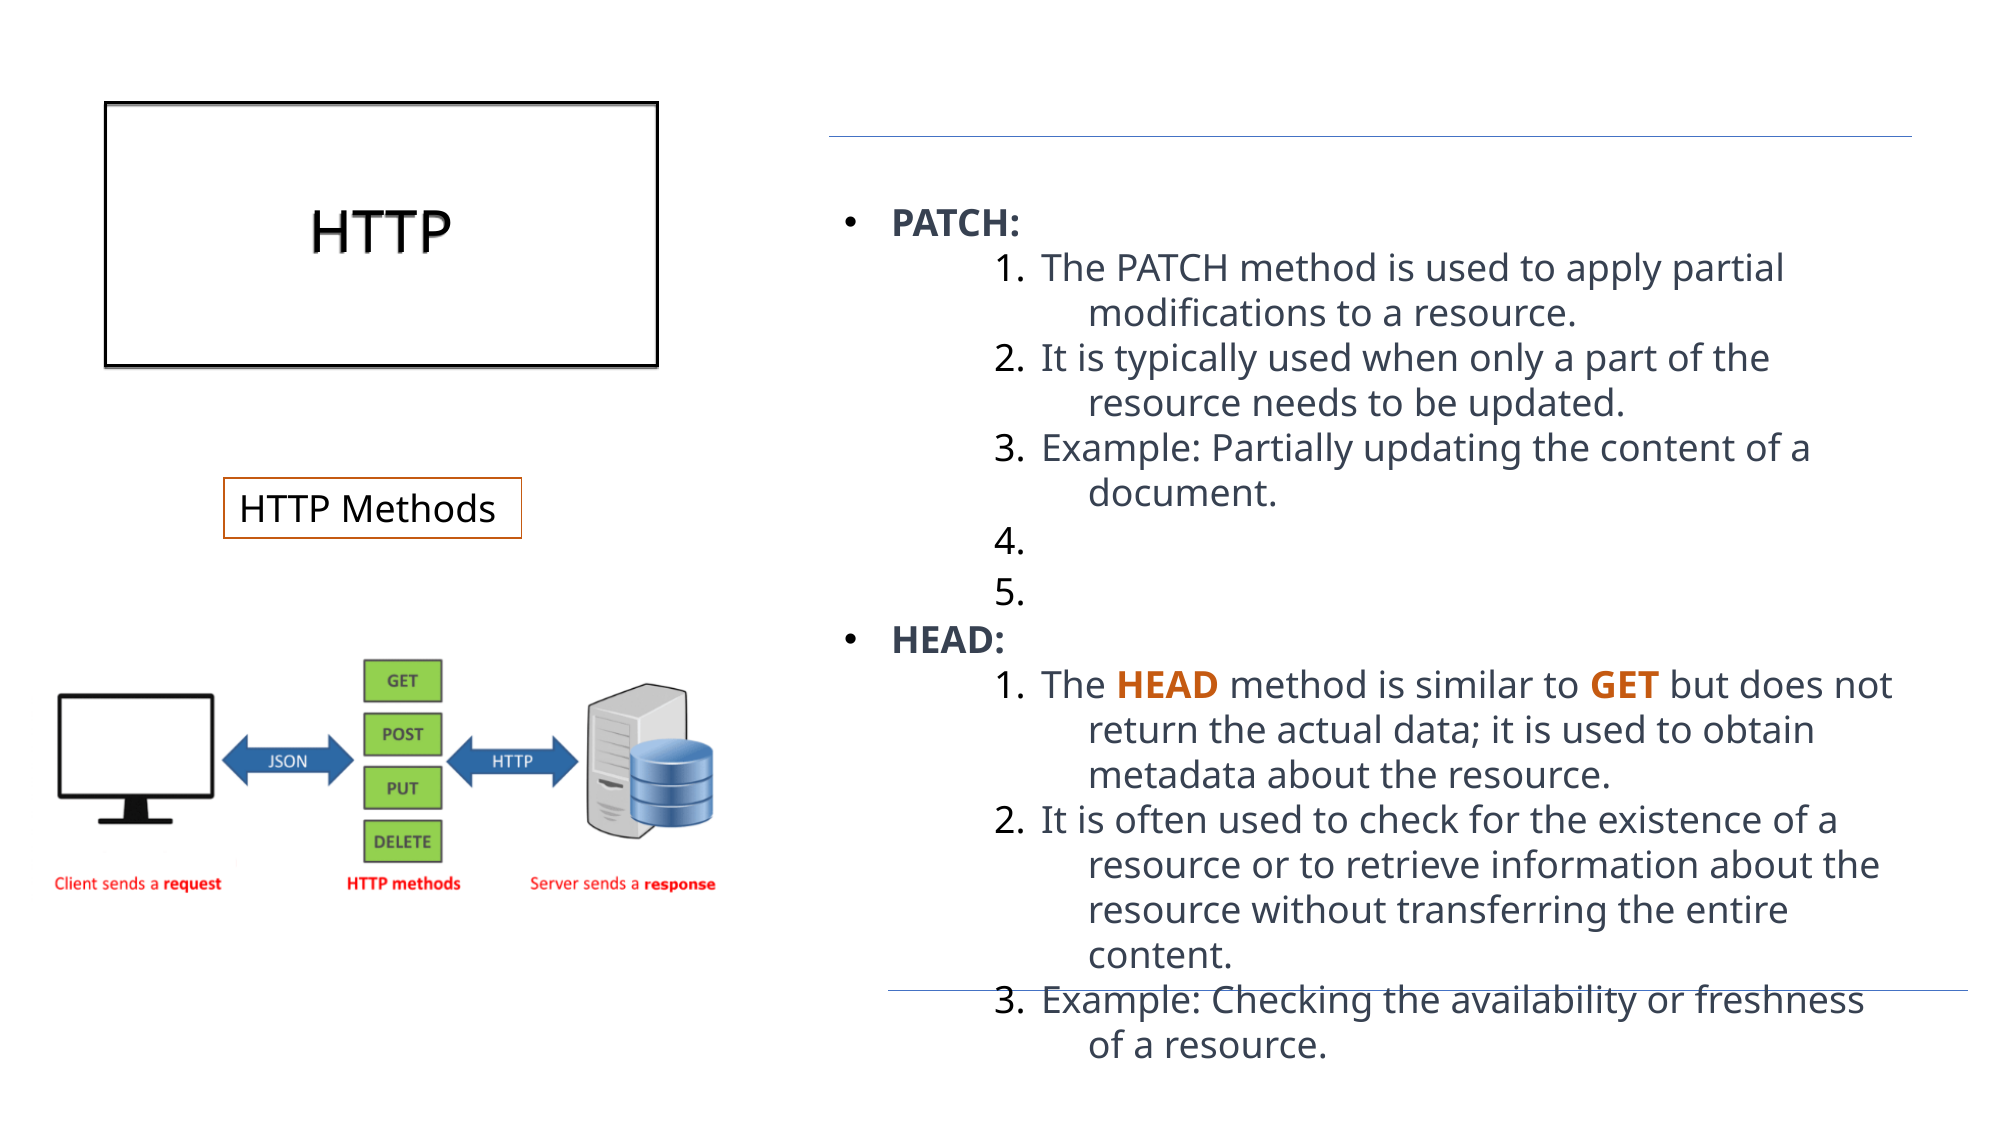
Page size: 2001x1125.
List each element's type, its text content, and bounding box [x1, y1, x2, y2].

text_box HTTP Methods [224, 478, 521, 538]
picture [30, 644, 733, 903]
title HTTP [105, 102, 658, 366]
text_box PATCH: The PATCH method is used to apply partial modifications to a resource. It is typically used when only a part of the resource needs to be updated. Example: Partially updating the content of a document. HEAD: The HEAD method is similar to GET but does not return the actual data; it is used to obtain metadata about the resource. It is often used to check for the existence of a resource or to retrieve information about the resource without transferring the entire content. Example: Checking the availability or freshness of a resource. [829, 191, 1913, 934]
